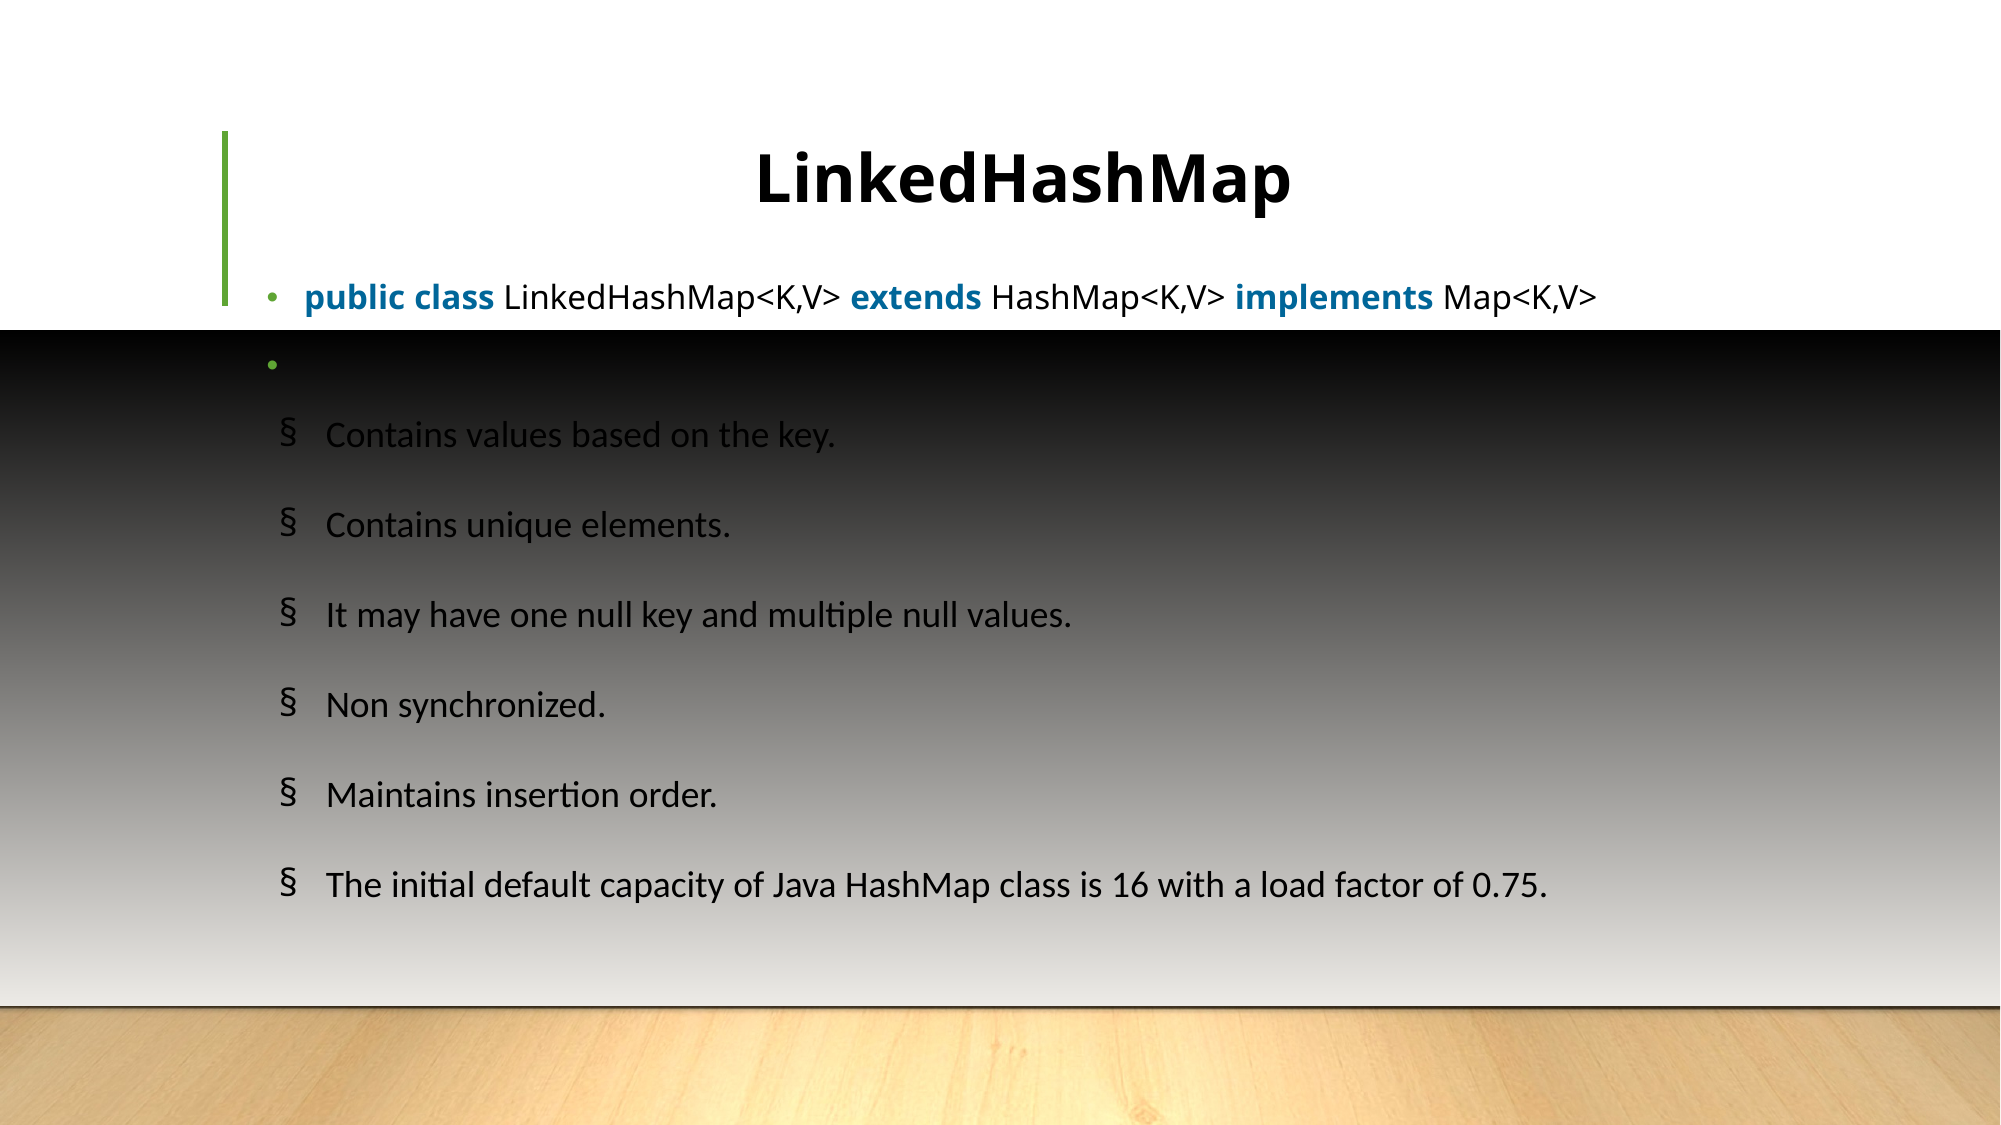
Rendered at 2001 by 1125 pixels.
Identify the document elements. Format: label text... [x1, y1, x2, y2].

text_box Contains values based on the key. Contains unique elements. It may have one null key and multiple null values. Non synchronized. Maintains insertion order. The initial default capacity of Java HashMap class is 16 with a load factor of 0.75. [263, 357, 1737, 905]
list public class LinkedHashMap<K,V> extends HashMap<K,V> implements Map<K,V> [251, 261, 1814, 897]
title LinkedHashMap [251, 131, 1814, 261]
